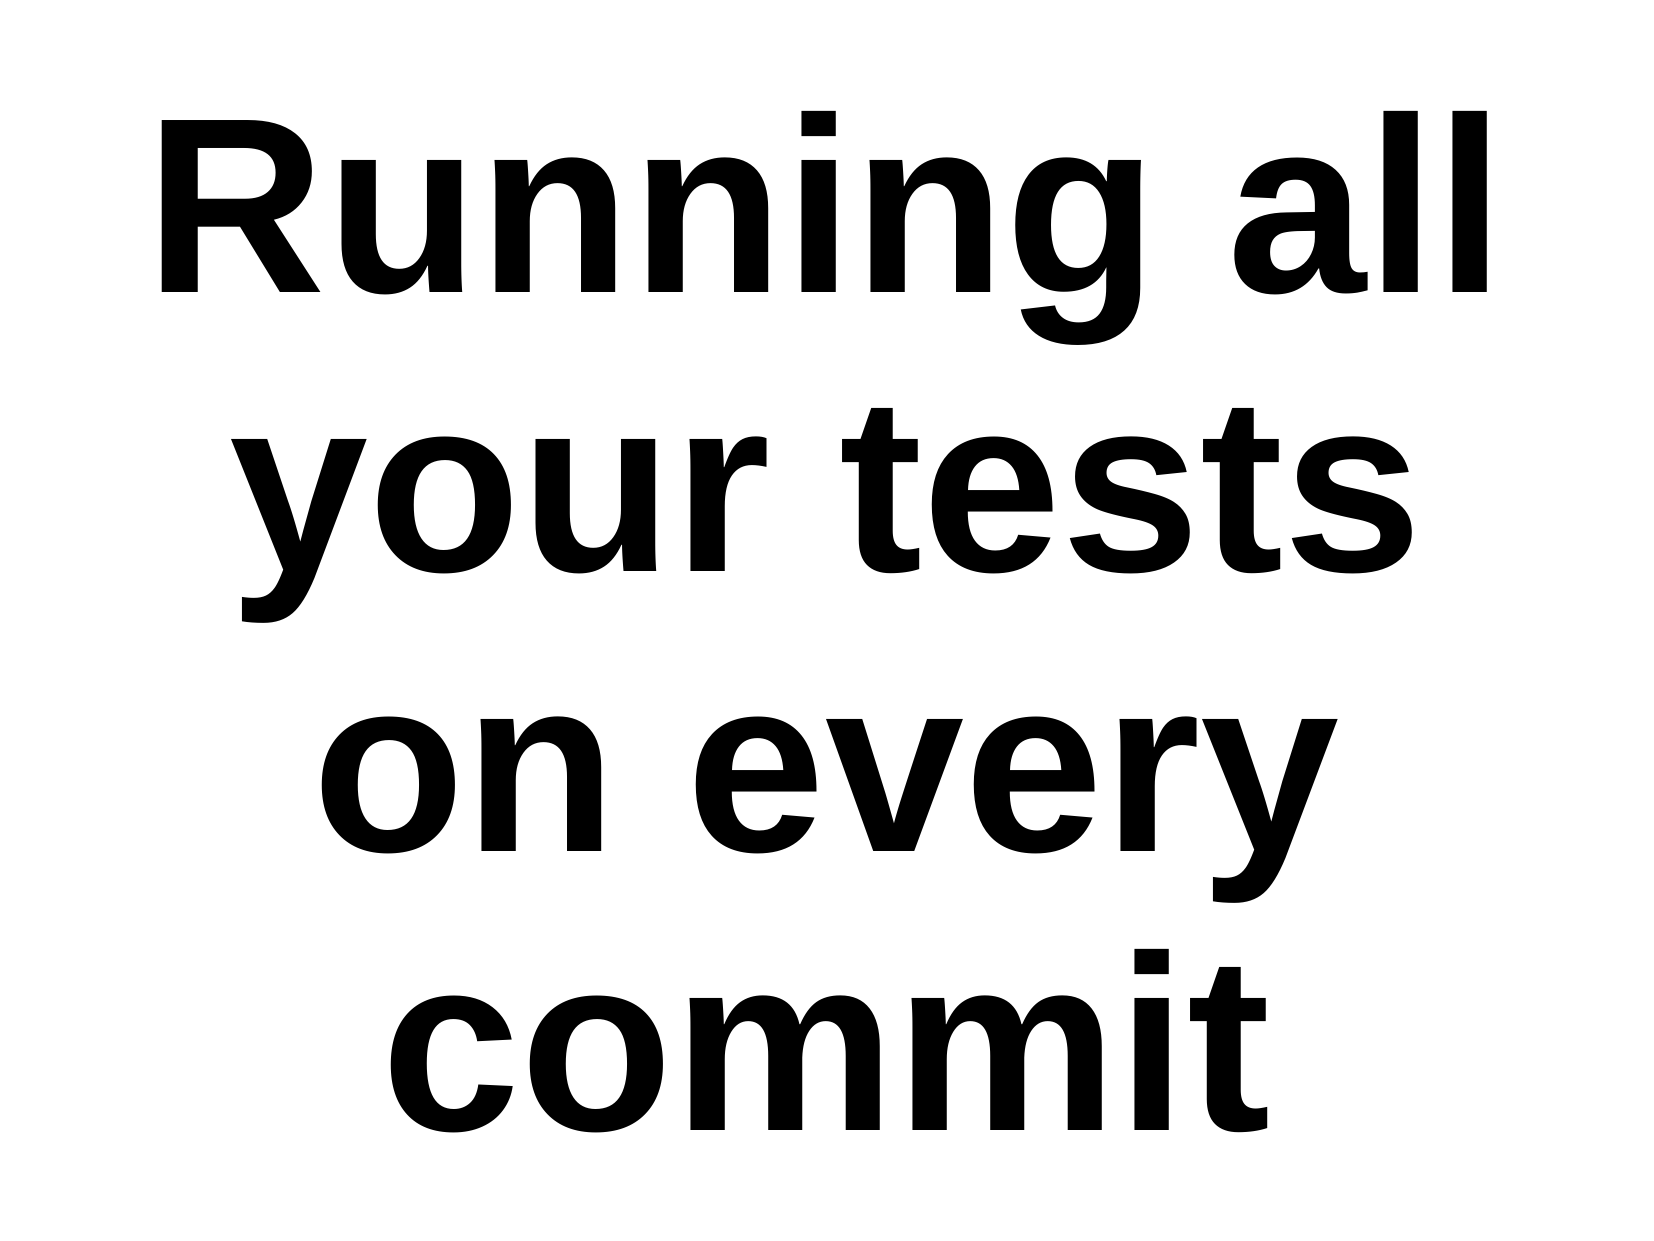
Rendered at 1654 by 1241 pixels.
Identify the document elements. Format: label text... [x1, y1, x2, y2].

title Running all your tests on every commit [82, 49, 1571, 1201]
